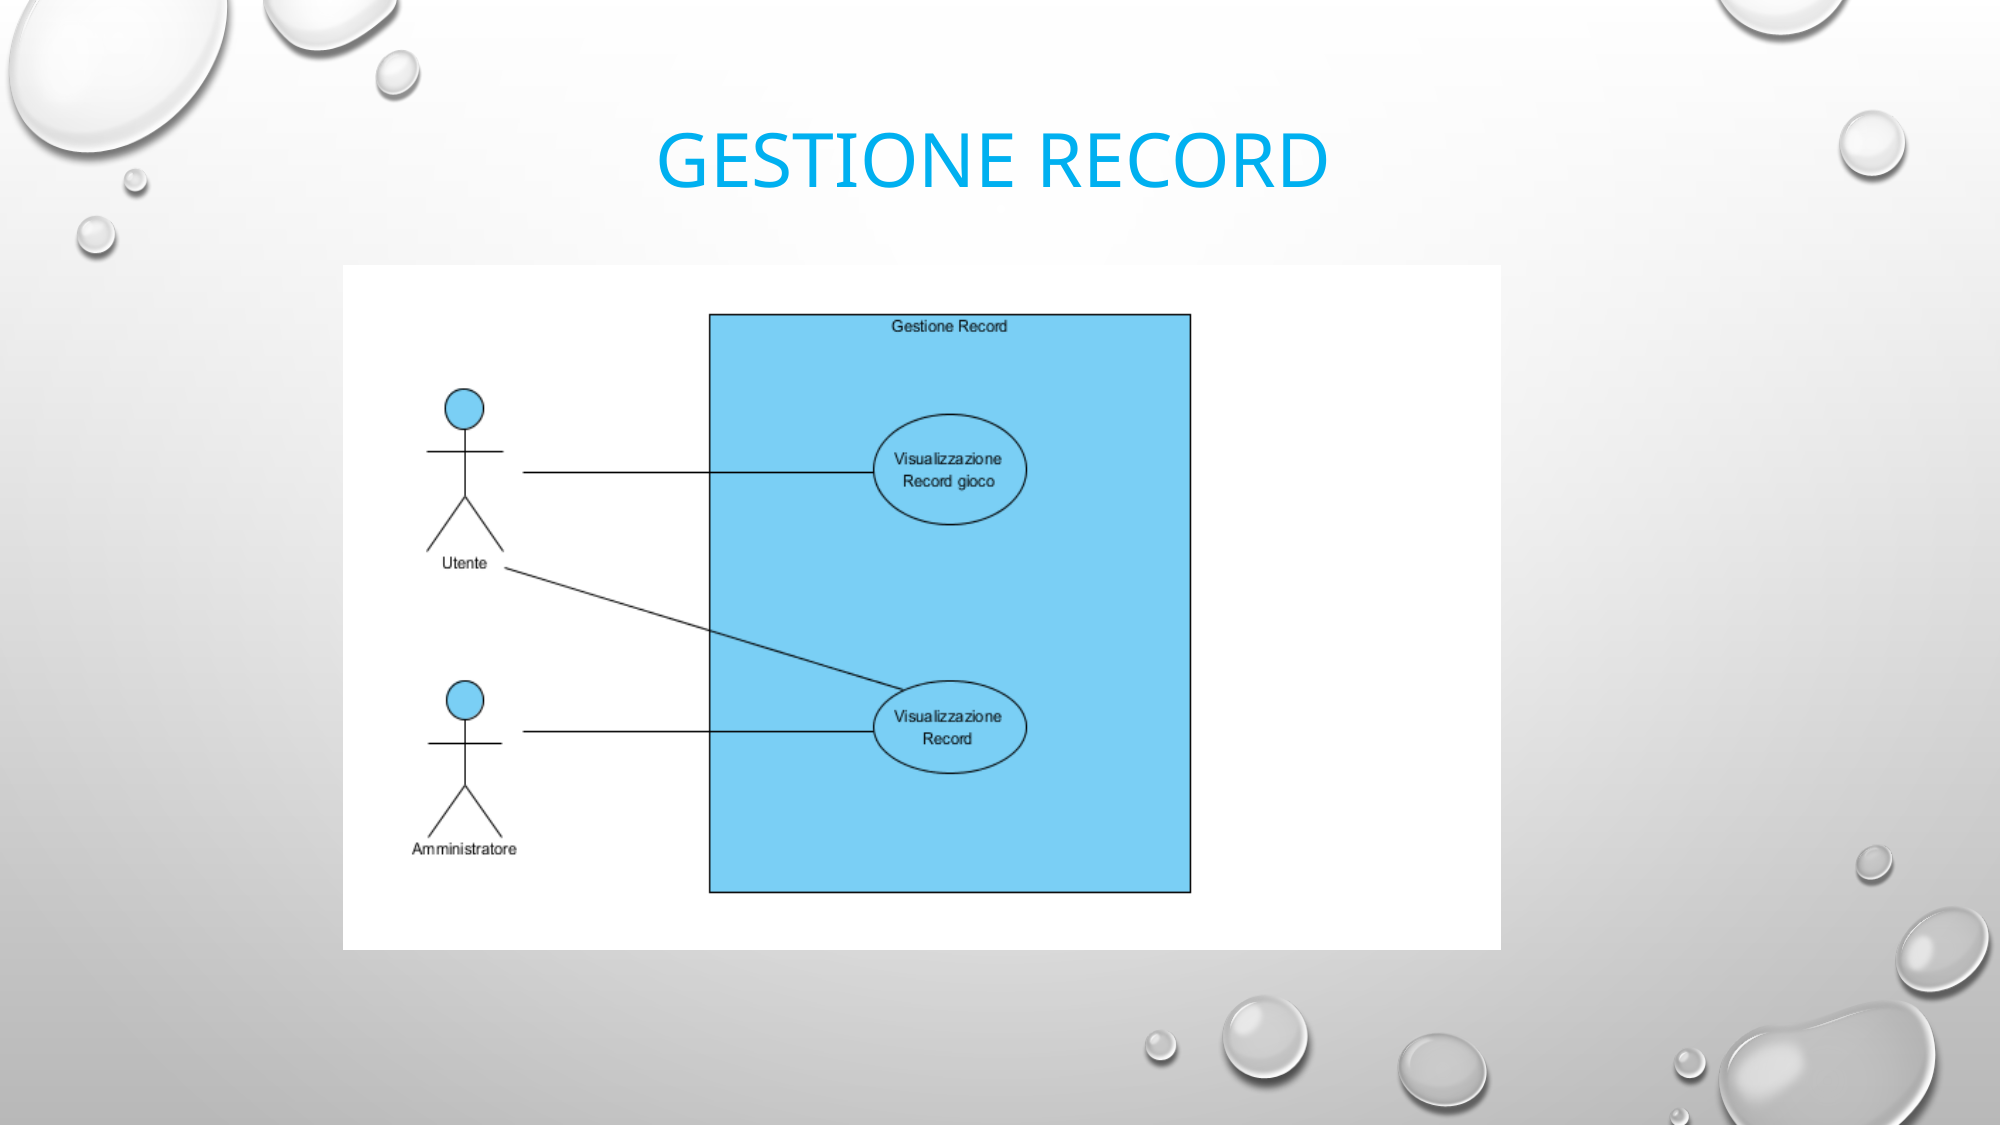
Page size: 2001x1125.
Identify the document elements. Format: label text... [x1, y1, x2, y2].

picture [343, 265, 1501, 951]
title Gestione record [143, 32, 1844, 295]
